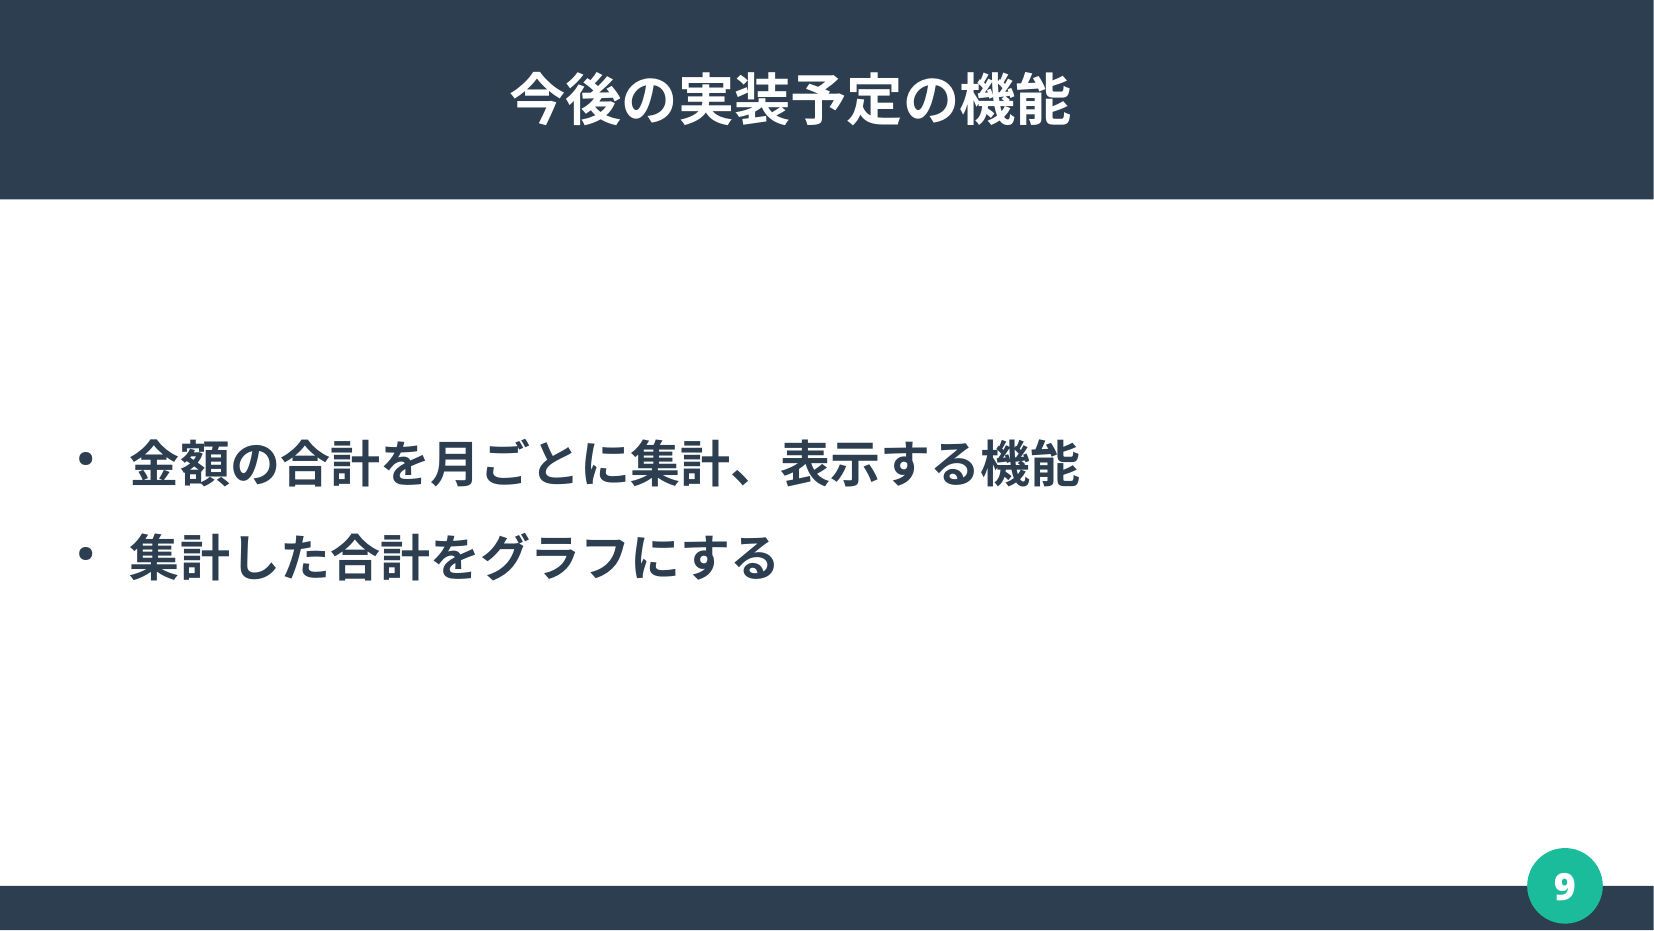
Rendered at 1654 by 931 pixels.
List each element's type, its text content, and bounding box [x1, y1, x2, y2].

title 今後の実装予定の機能 [59, 37, 1595, 155]
list 金額の合計を月ごとに集計、表示する機能 集計した合計をグラフにする [59, 243, 1595, 864]
